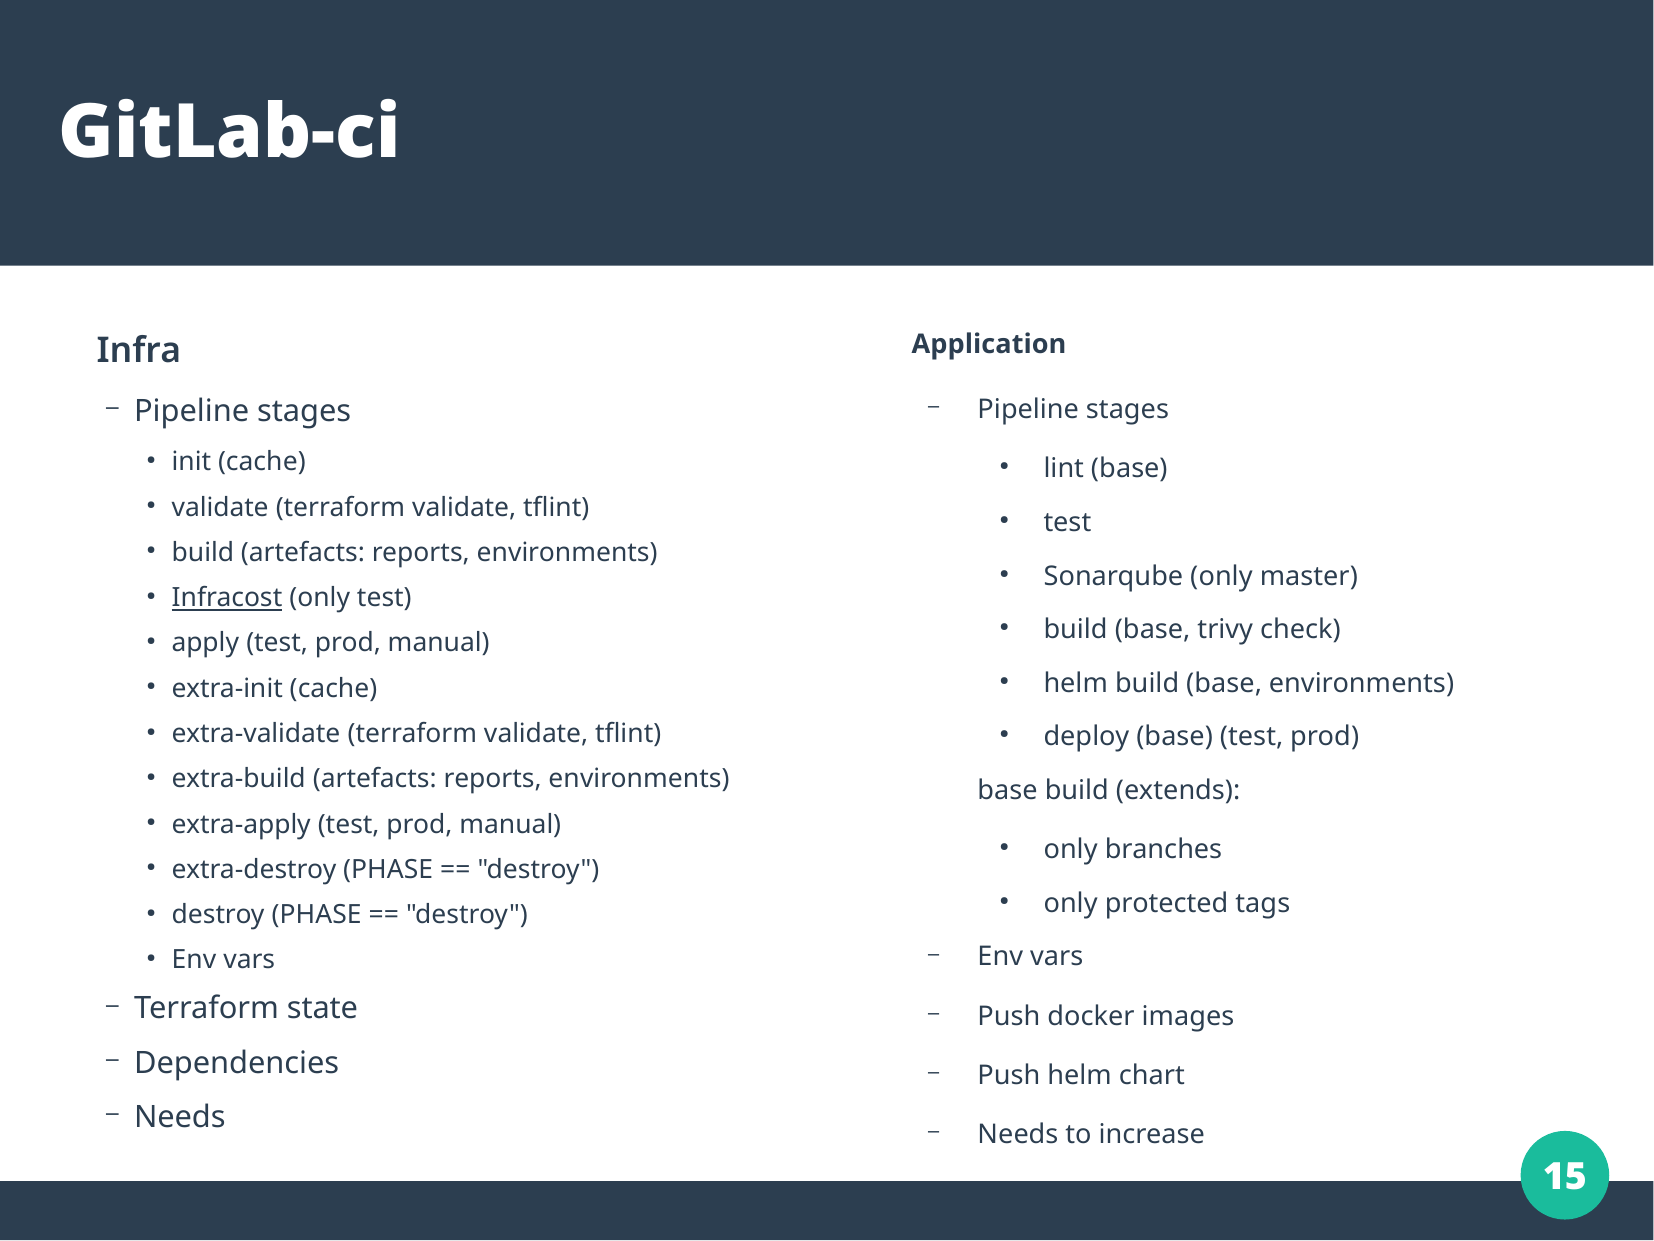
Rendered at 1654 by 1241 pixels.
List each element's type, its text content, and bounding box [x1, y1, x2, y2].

title GitLab-ci [59, 49, 1595, 207]
list Application Pipeline stages lint (base) test Sonarqube (only master) build (base, trivy check) helm build (base, environments) deploy (base) (test, prod) base build (extends): only branches only protected tags Env vars Push docker images Push helm chart Needs to increase [845, 324, 1596, 1152]
list Infra Pipeline stages init (cache) validate (terraform validate, tflint) build (artefacts: reports, environments) Infracost (only test) apply (test, prod, manual) extra-init (cache) extra-validate (terraform validate, tflint) extra-build (artefacts: reports, environments) extra-apply (test, prod, manual) extra-destroy (PHASE == "destroy") destroy (PHASE == "destroy") Env vars Terraform state Dependencies Needs [59, 324, 809, 1152]
